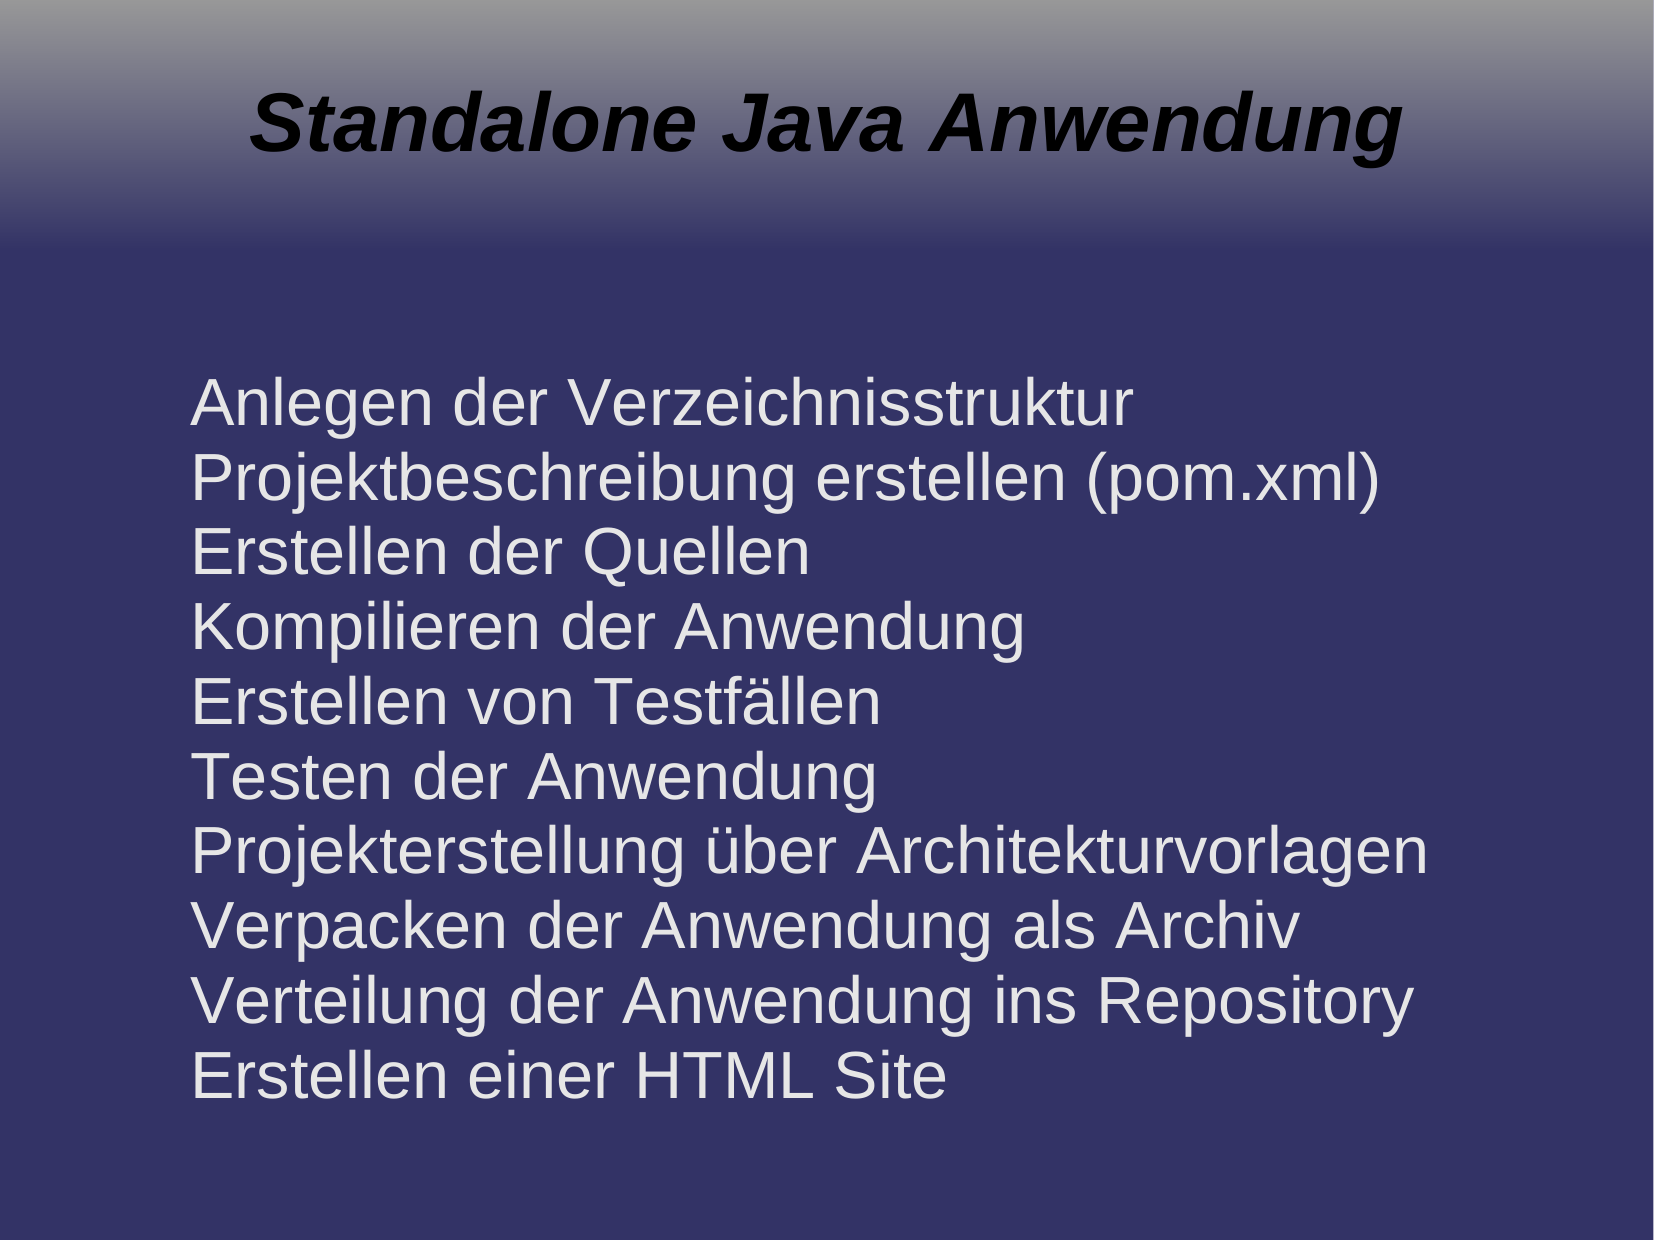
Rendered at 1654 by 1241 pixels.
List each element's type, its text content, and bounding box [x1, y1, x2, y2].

title Standalone Java Anwendung [121, 19, 1534, 227]
list Anlegen der Verzeichnisstruktur Projektbeschreibung erstellen (pom.xml) Erstellen der Quellen Kompilieren der Anwendung Erstellen von Testfällen Testen der Anwendung Projekterstellung über Architekturvorlagen Verpacken der Anwendung als Archiv Verteilung der Anwendung ins Repository Erstellen einer HTML Site [178, 364, 1570, 1147]
